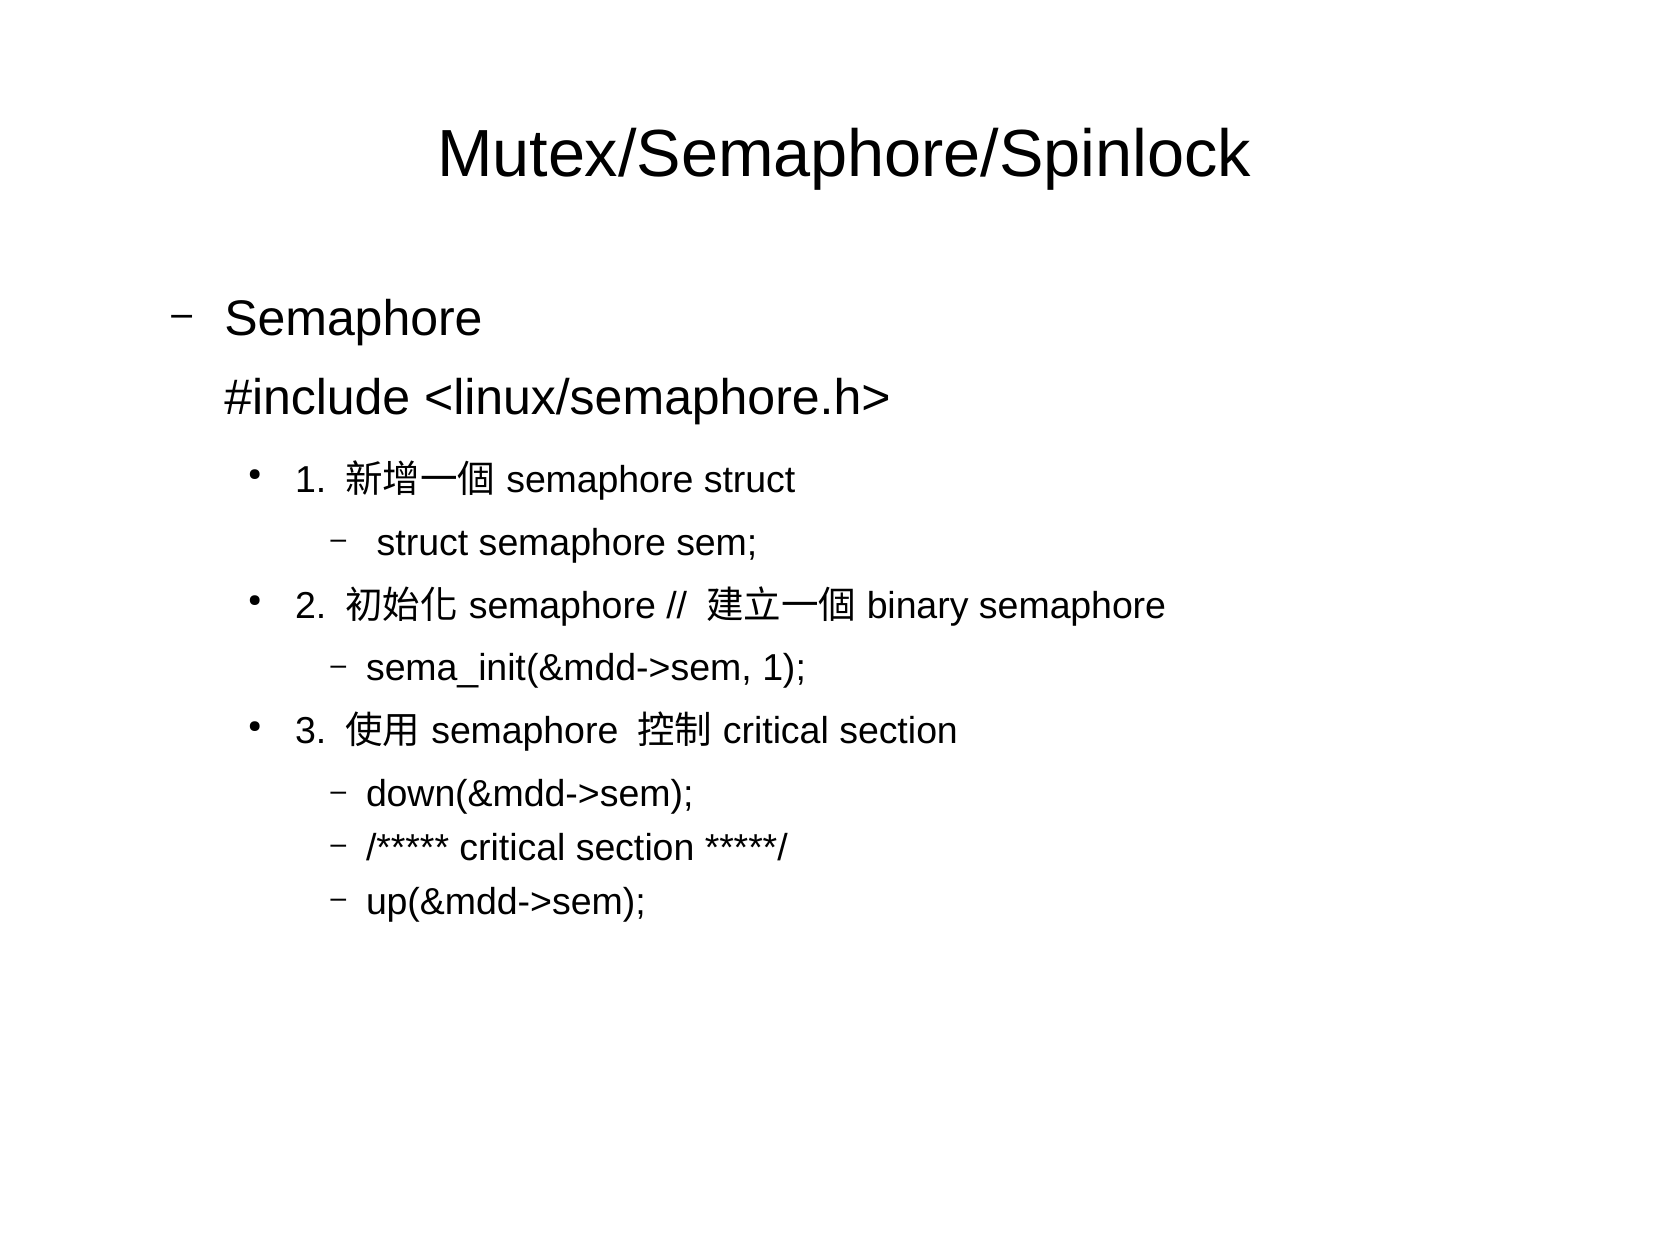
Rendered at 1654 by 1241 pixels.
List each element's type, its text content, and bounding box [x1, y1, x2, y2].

list Semaphore #include <linux/semaphore.h> 1. 新增一個semaphore struct struct semaphore sem; 2. 初始化semaphore // 建立一個binary semaphore sema_init(&mdd->sem, 1); 3. 使用semaphore 控制critical section down(&mdd->sem); /***** critical section *****/ up(&mdd->sem); [82, 290, 1571, 1010]
title Mutex/Semaphore/Spinlock [82, 49, 1571, 257]
